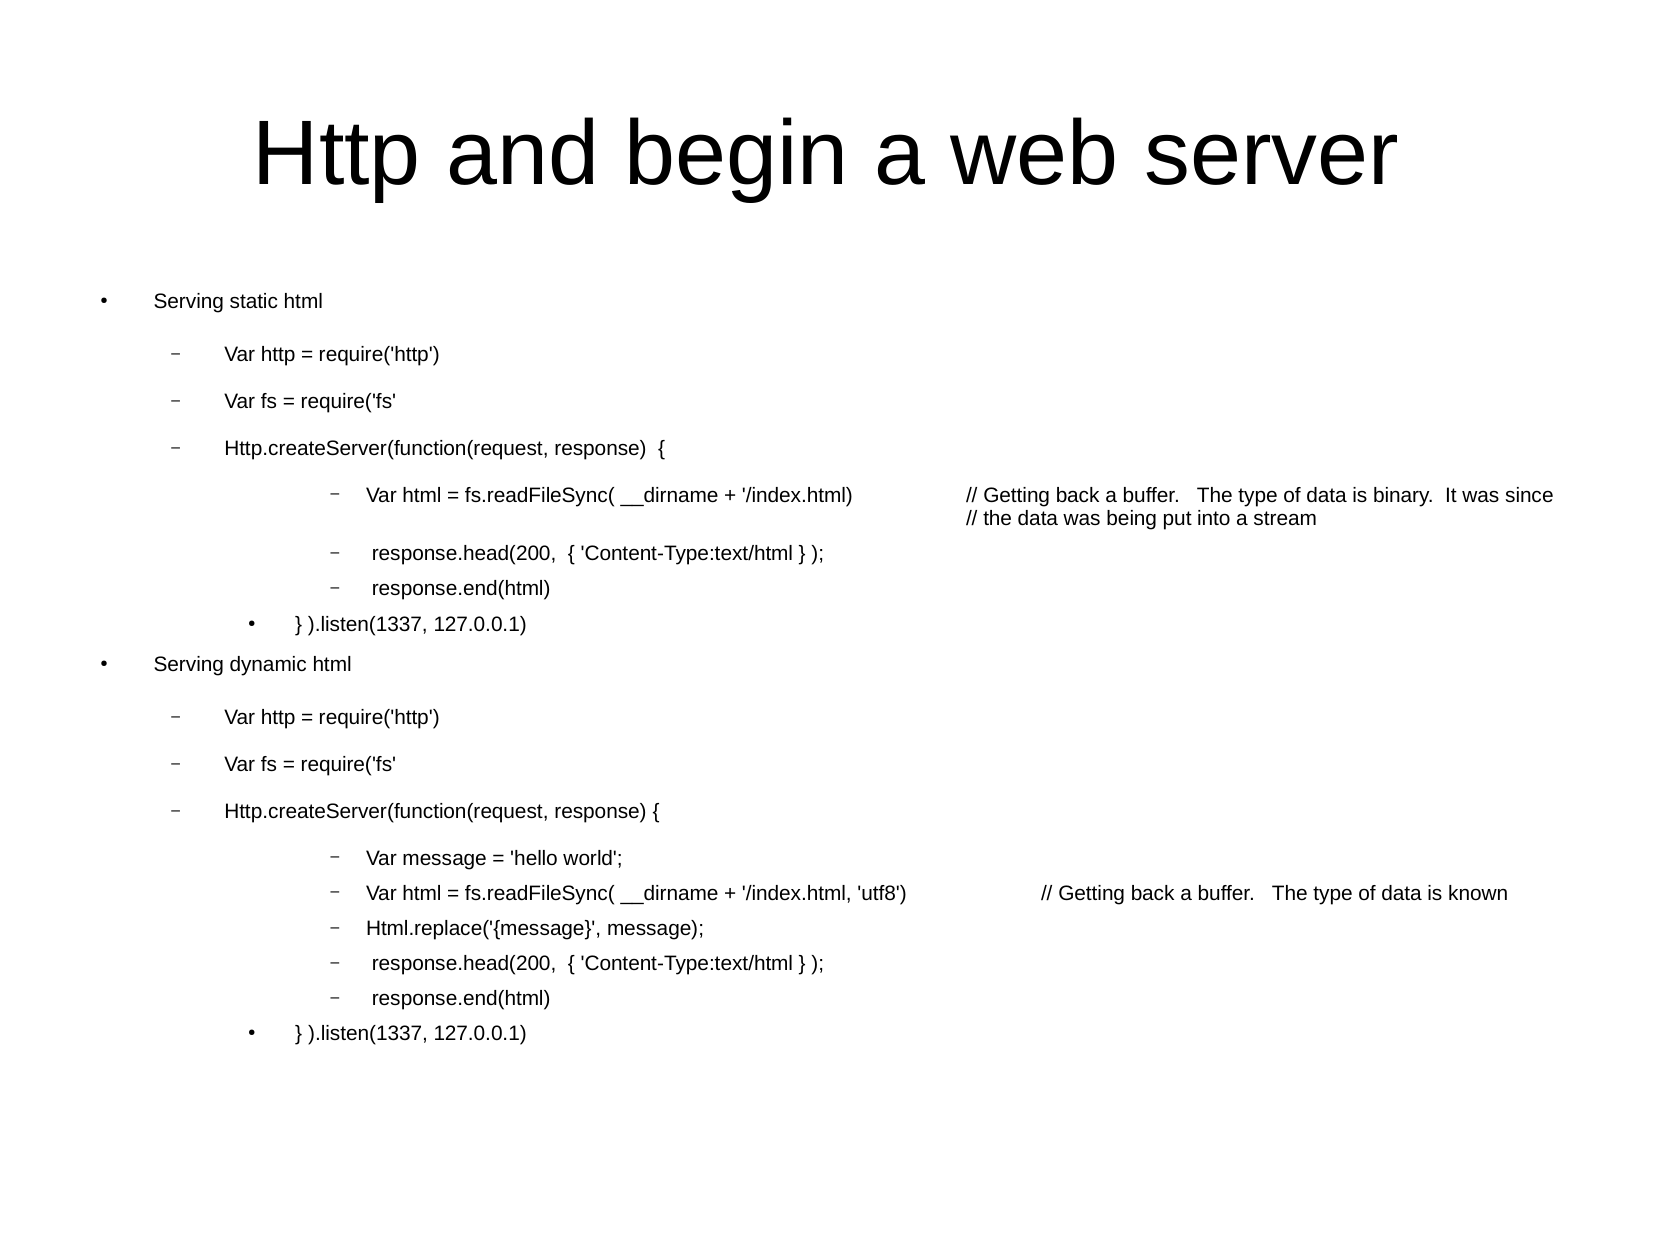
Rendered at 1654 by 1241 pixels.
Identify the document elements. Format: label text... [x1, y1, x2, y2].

title Http and begin a web server [82, 49, 1571, 257]
list Serving static html Var http = require('http') Var fs = require('fs' Http.createServer(function(request, response) { Var html = fs.readFileSync( __dirname + '/index.html) // Getting back a buffer. The type of data is binary. It was since // the data was being put into a stream response.head(200, { 'Content-Type:text/html } ); response.end(html) } ).listen(1337, 127.0.0.1) Serving dynamic html Var http = require('http') Var fs = require('fs' Http.createServer(function(request, response) { Var message = 'hello world'; Var html = fs.readFileSync( __dirname + '/index.html, 'utf8') // Getting back a buffer. The type of data is known Html.replace('{message}', message); response.head(200, { 'Content-Type:text/html } ); response.end(html) } ).listen(1337, 127.0.0.1) [82, 290, 1571, 1216]
